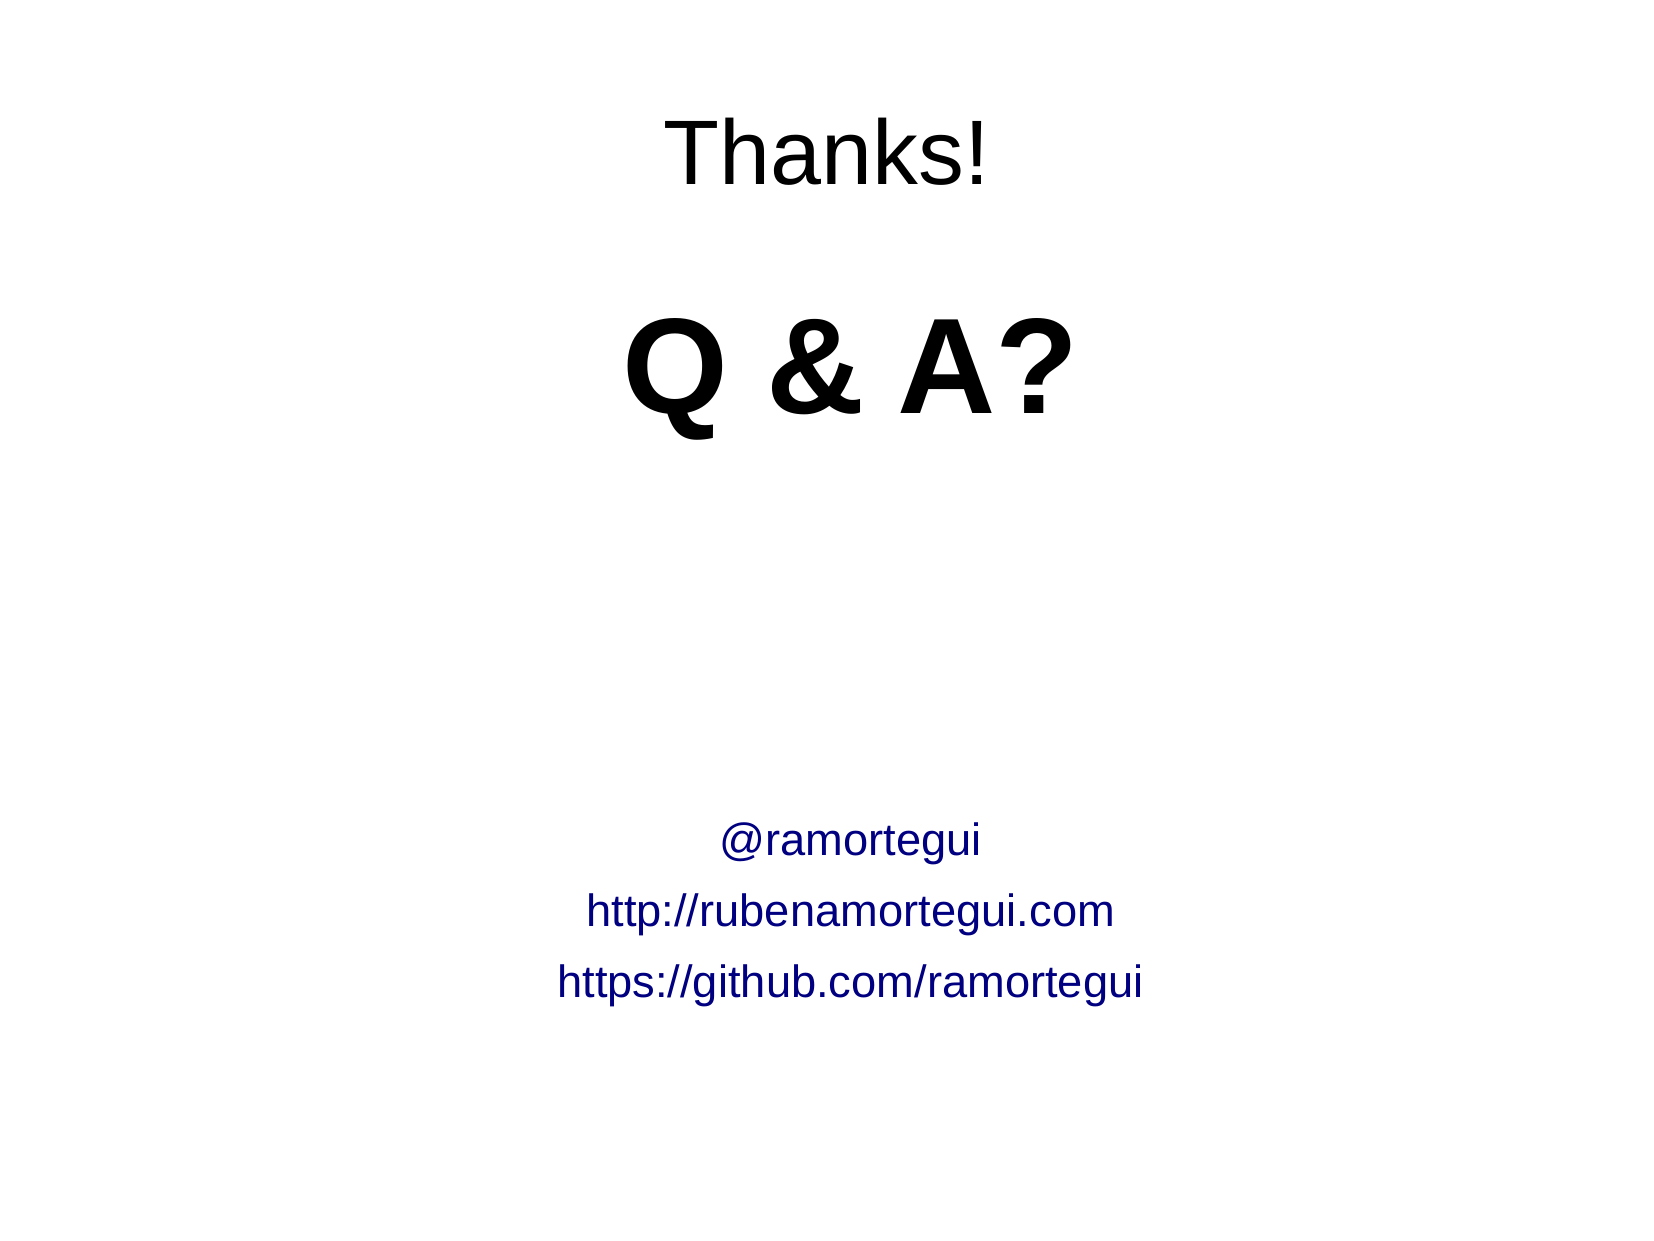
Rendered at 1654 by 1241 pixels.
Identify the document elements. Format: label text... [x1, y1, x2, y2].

title Thanks! [82, 49, 1571, 257]
list Q & A? @ramortegui http://rubenamortegui.com https://github.com/ramortegui [82, 290, 1571, 1010]
